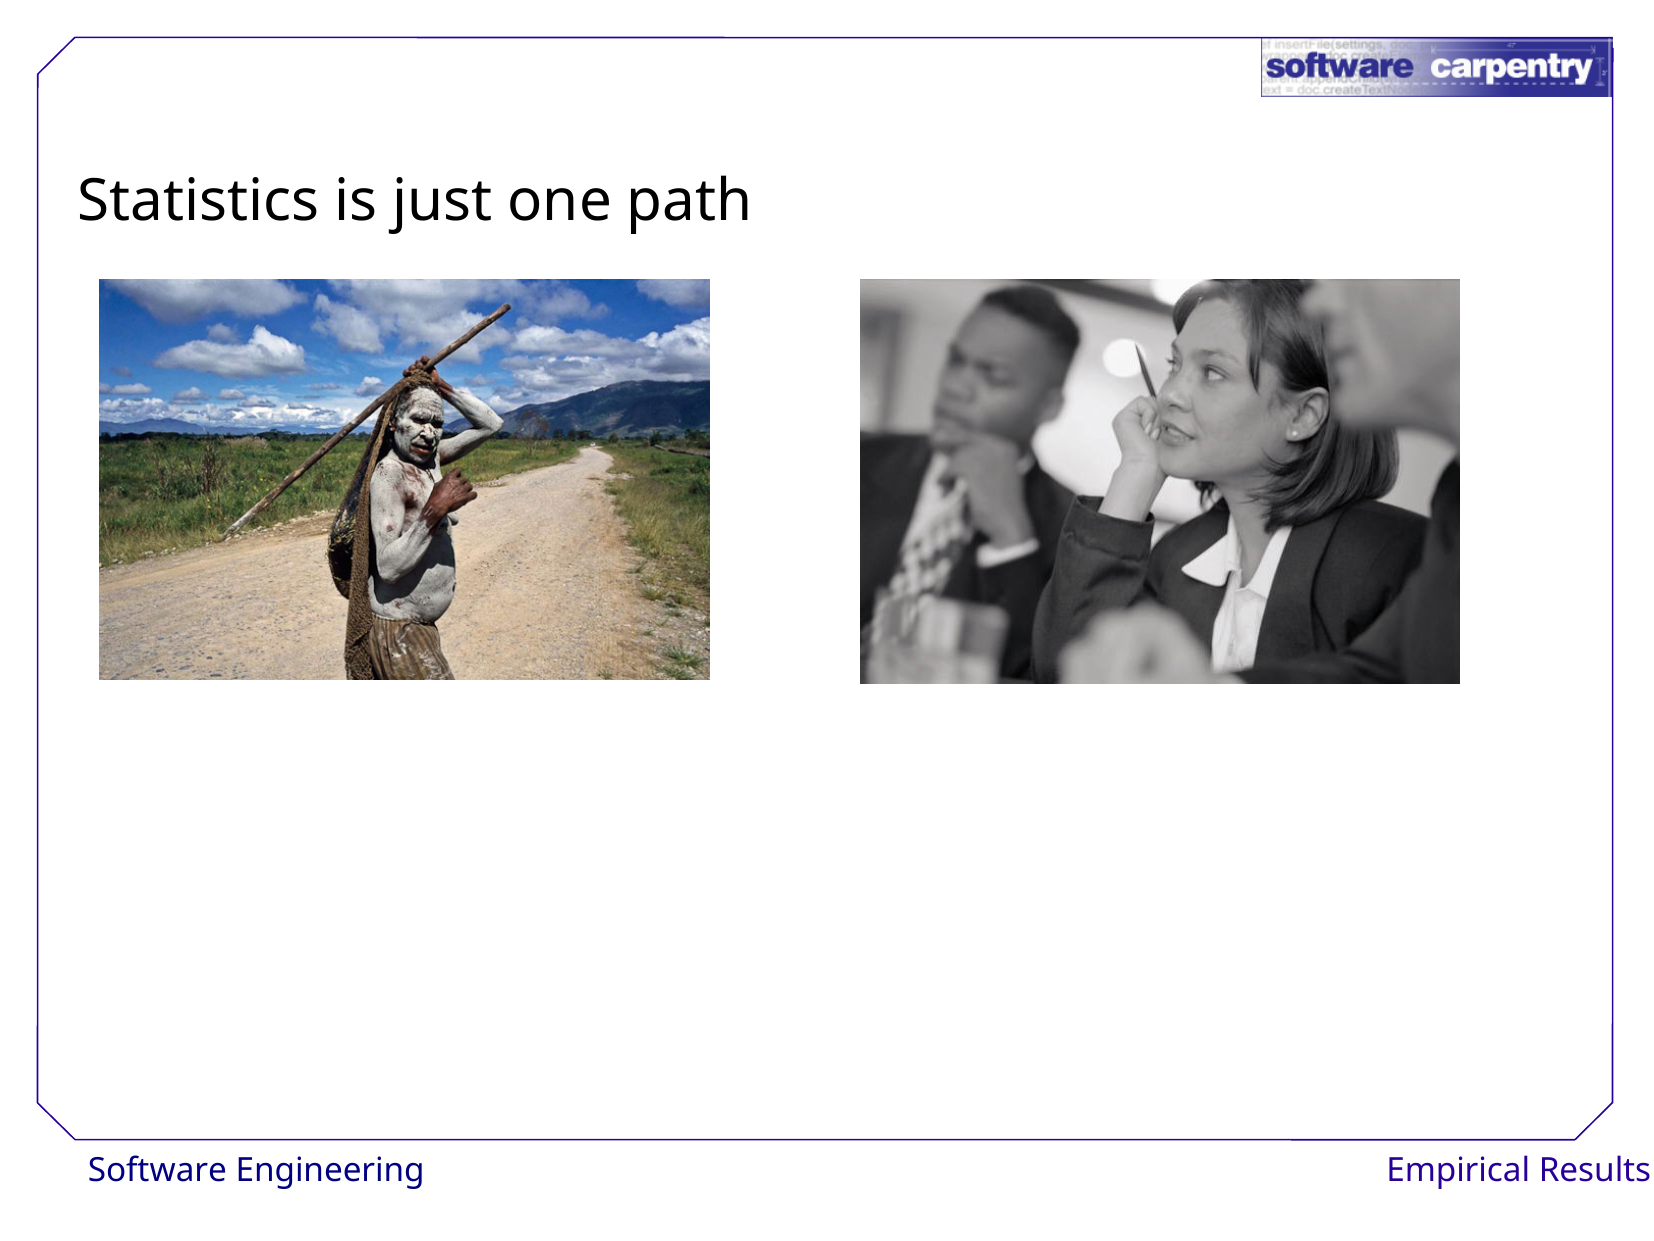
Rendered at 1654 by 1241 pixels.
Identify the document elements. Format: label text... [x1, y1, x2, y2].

text_box Statistics is just one path [62, 119, 918, 240]
picture [860, 279, 1460, 684]
picture [99, 279, 710, 680]
picture [1261, 39, 1613, 97]
